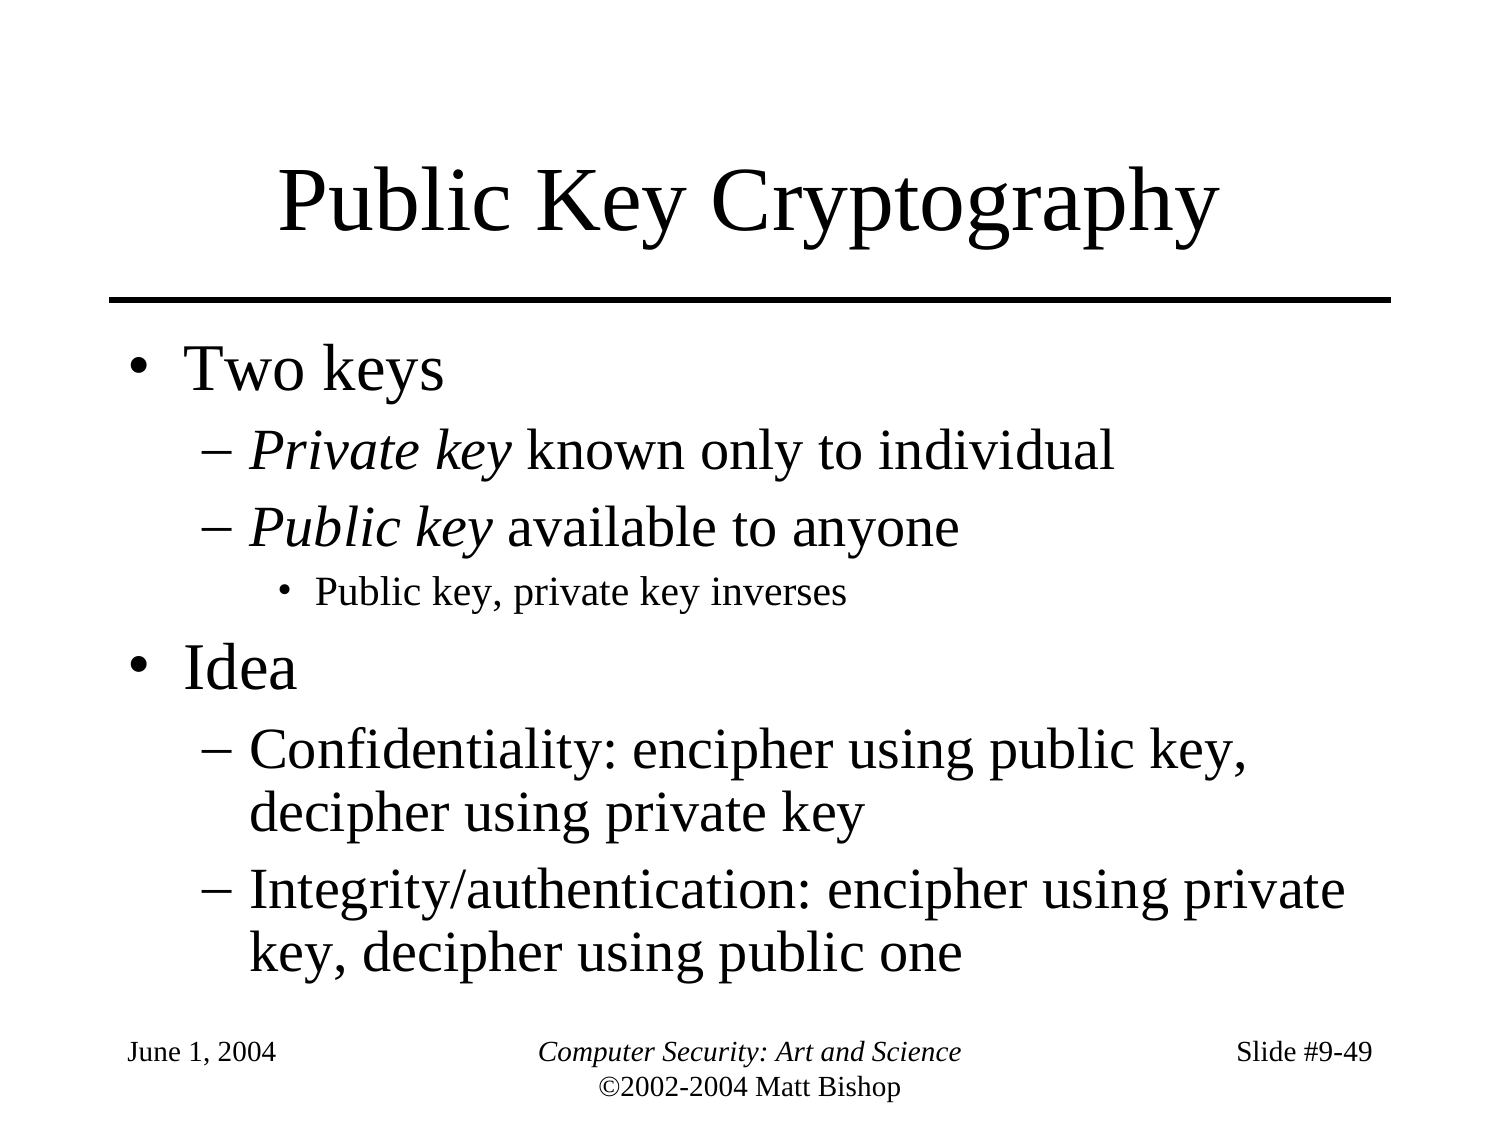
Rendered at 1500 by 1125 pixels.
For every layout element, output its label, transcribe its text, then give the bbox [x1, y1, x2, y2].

title Public Key Cryptography [112, 99, 1388, 288]
list Two keys Private key known only to individual Public key available to anyone Public key, private key inverses Idea Confidentiality: encipher using public key, decipher using private key Integrity/authentication: encipher using private key, decipher using public one [112, 324, 1388, 1000]
